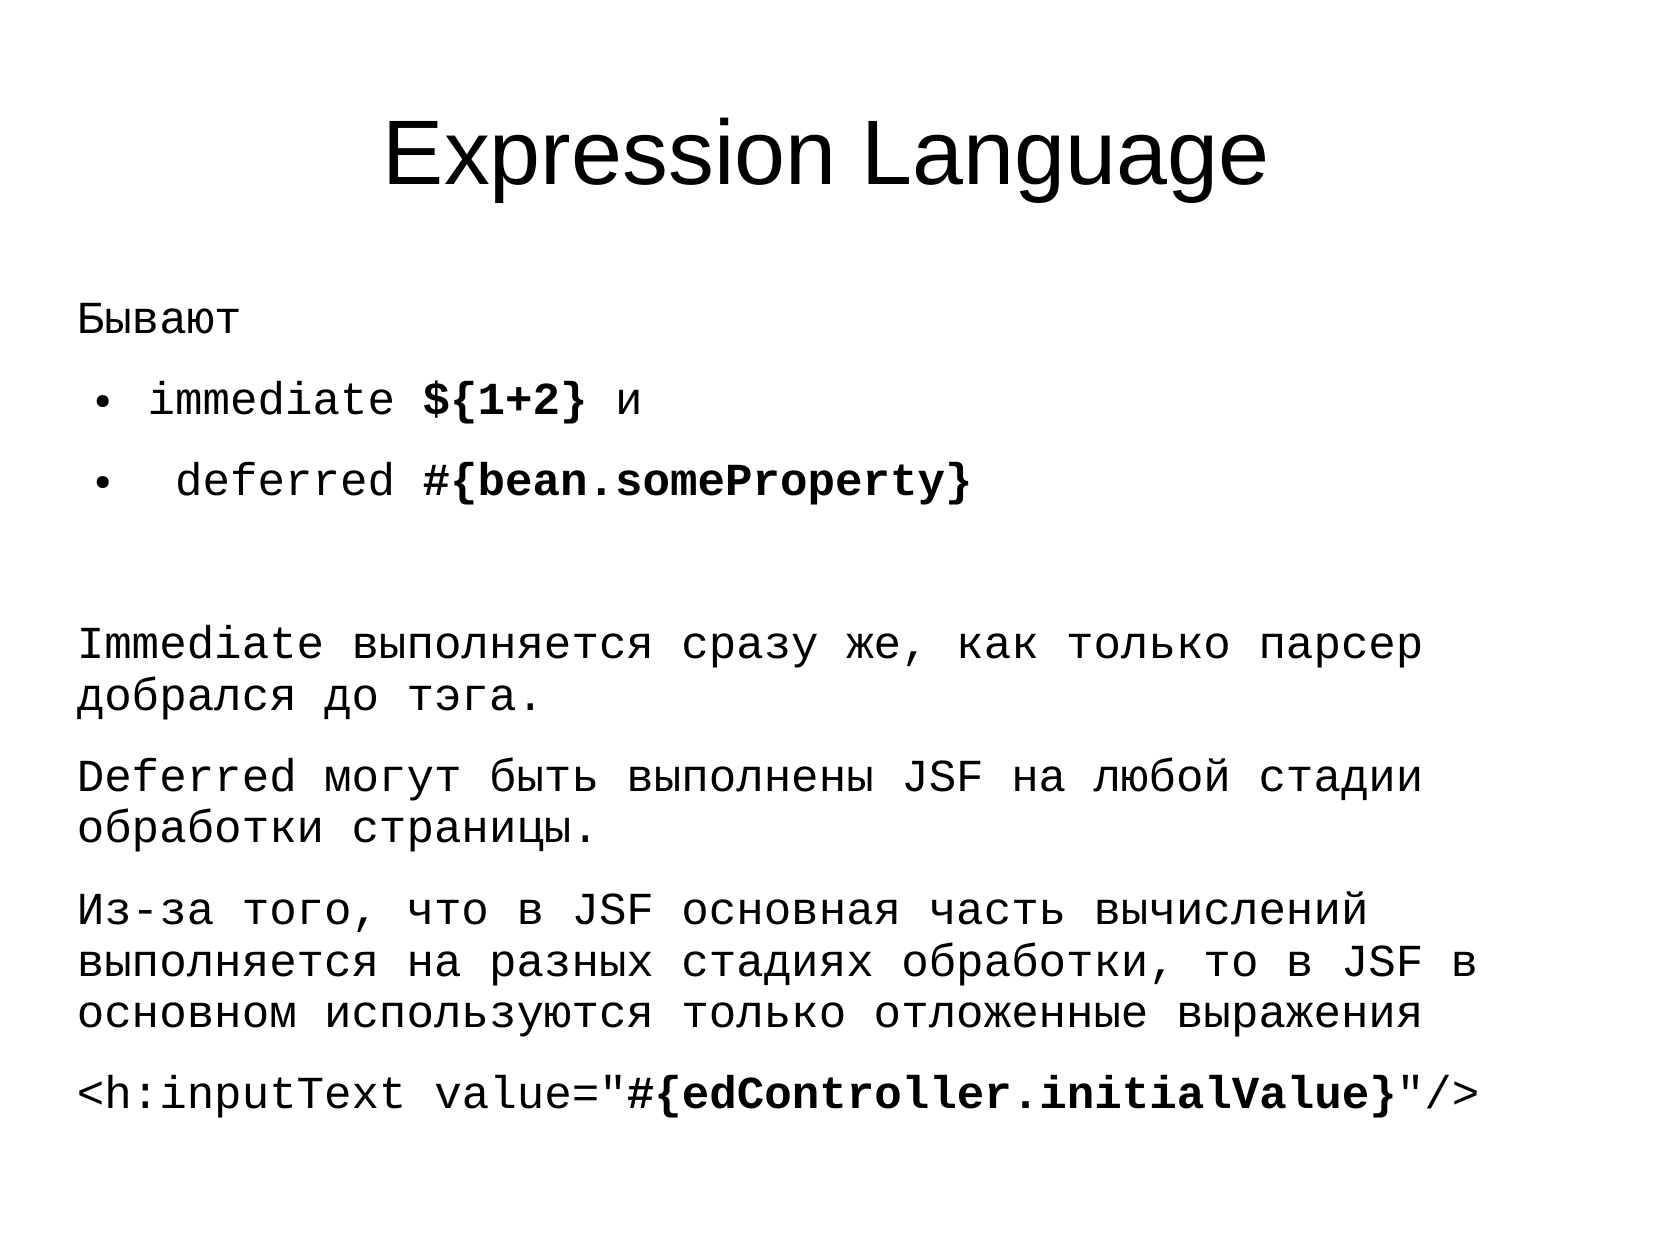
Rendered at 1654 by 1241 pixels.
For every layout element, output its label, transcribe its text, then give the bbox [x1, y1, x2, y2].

title Expression Language [82, 49, 1571, 257]
list Бывают immediate ${1+2} и deferred #{bean.someProperty} Immediate выполняется сразу же, как только парсер добрался до тэга. Deferred могут быть выполнены JSF на любой стадии обработки страницы. Из-за того, что в JSF основная часть вычислений выполняется на разных стадиях обработки, то в JSF в основном используются только отложенные выражения <h:inputText value="#{edController.initialValue}"/> [76, 295, 1565, 1241]
